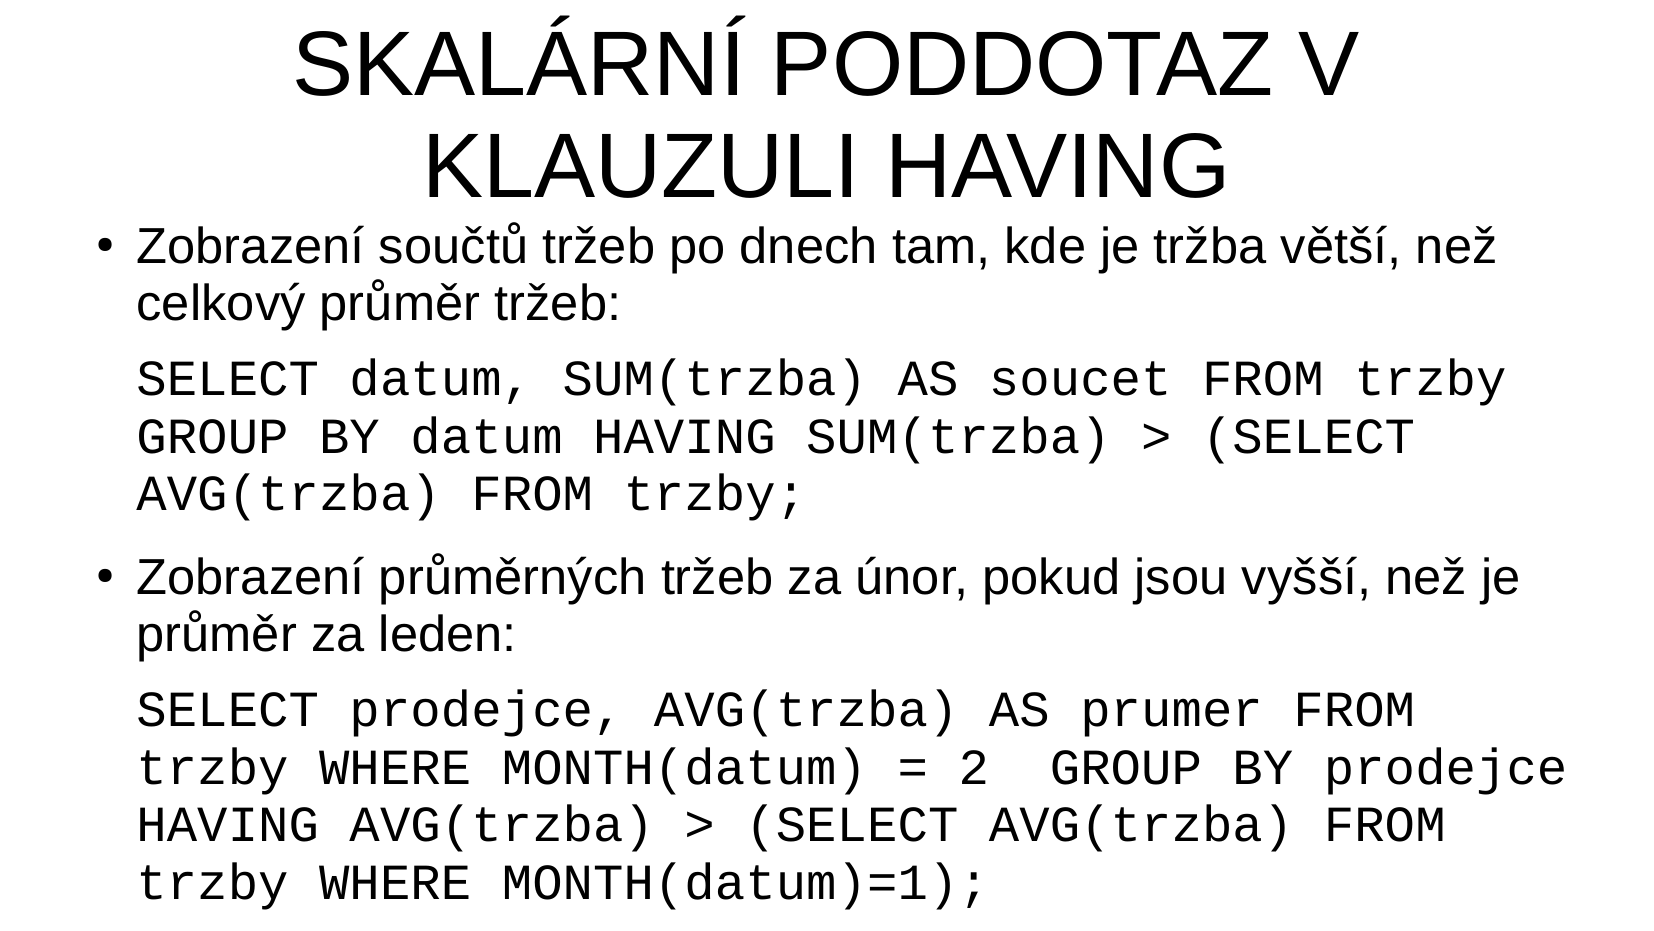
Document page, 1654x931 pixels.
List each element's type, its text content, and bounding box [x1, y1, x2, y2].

title SKALÁRNÍ PODDOTAZ V KLAUZULI HAVING [82, 12, 1571, 217]
list Zobrazení součtů tržeb po dnech tam, kde je tržba větší, než celkový průměr tržeb: SELECT datum, SUM(trzba) AS soucet FROM trzby GROUP BY datum HAVING SUM(trzba) > (SELECT AVG(trzba) FROM trzby; Zobrazení průměrných tržeb za únor, pokud jsou vyšší, než je průměr za leden: SELECT prodejce, AVG(trzba) AS prumer FROM trzby WHERE MONTH(datum) = 2 GROUP BY prodejce HAVING AVG(trzba) > (SELECT AVG(trzba) FROM trzby WHERE MONTH(datum)=1); [82, 217, 1571, 916]
